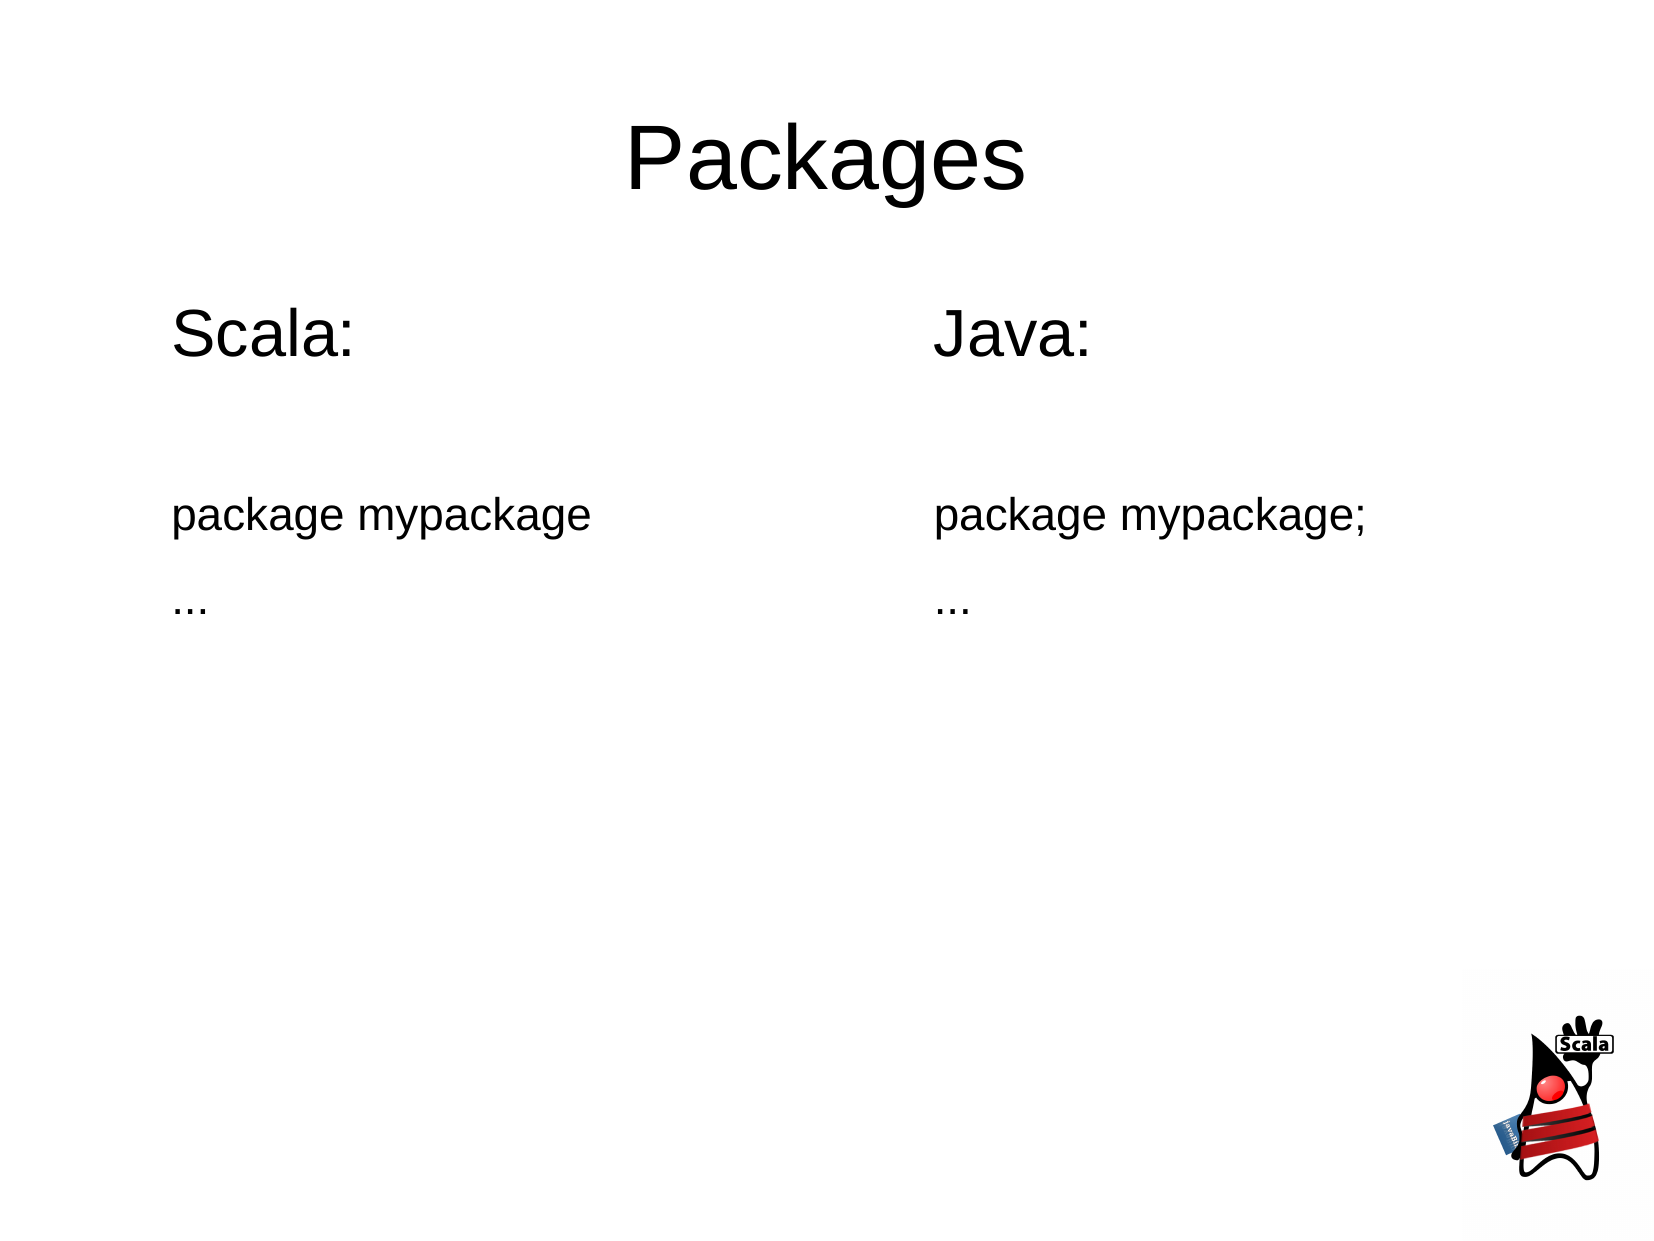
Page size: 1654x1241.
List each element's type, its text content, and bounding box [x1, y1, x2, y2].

title Packages [82, 56, 1571, 250]
list Java: package mypackage; ... [845, 290, 1572, 1109]
list Scala: package mypackage ... [82, 290, 809, 1109]
